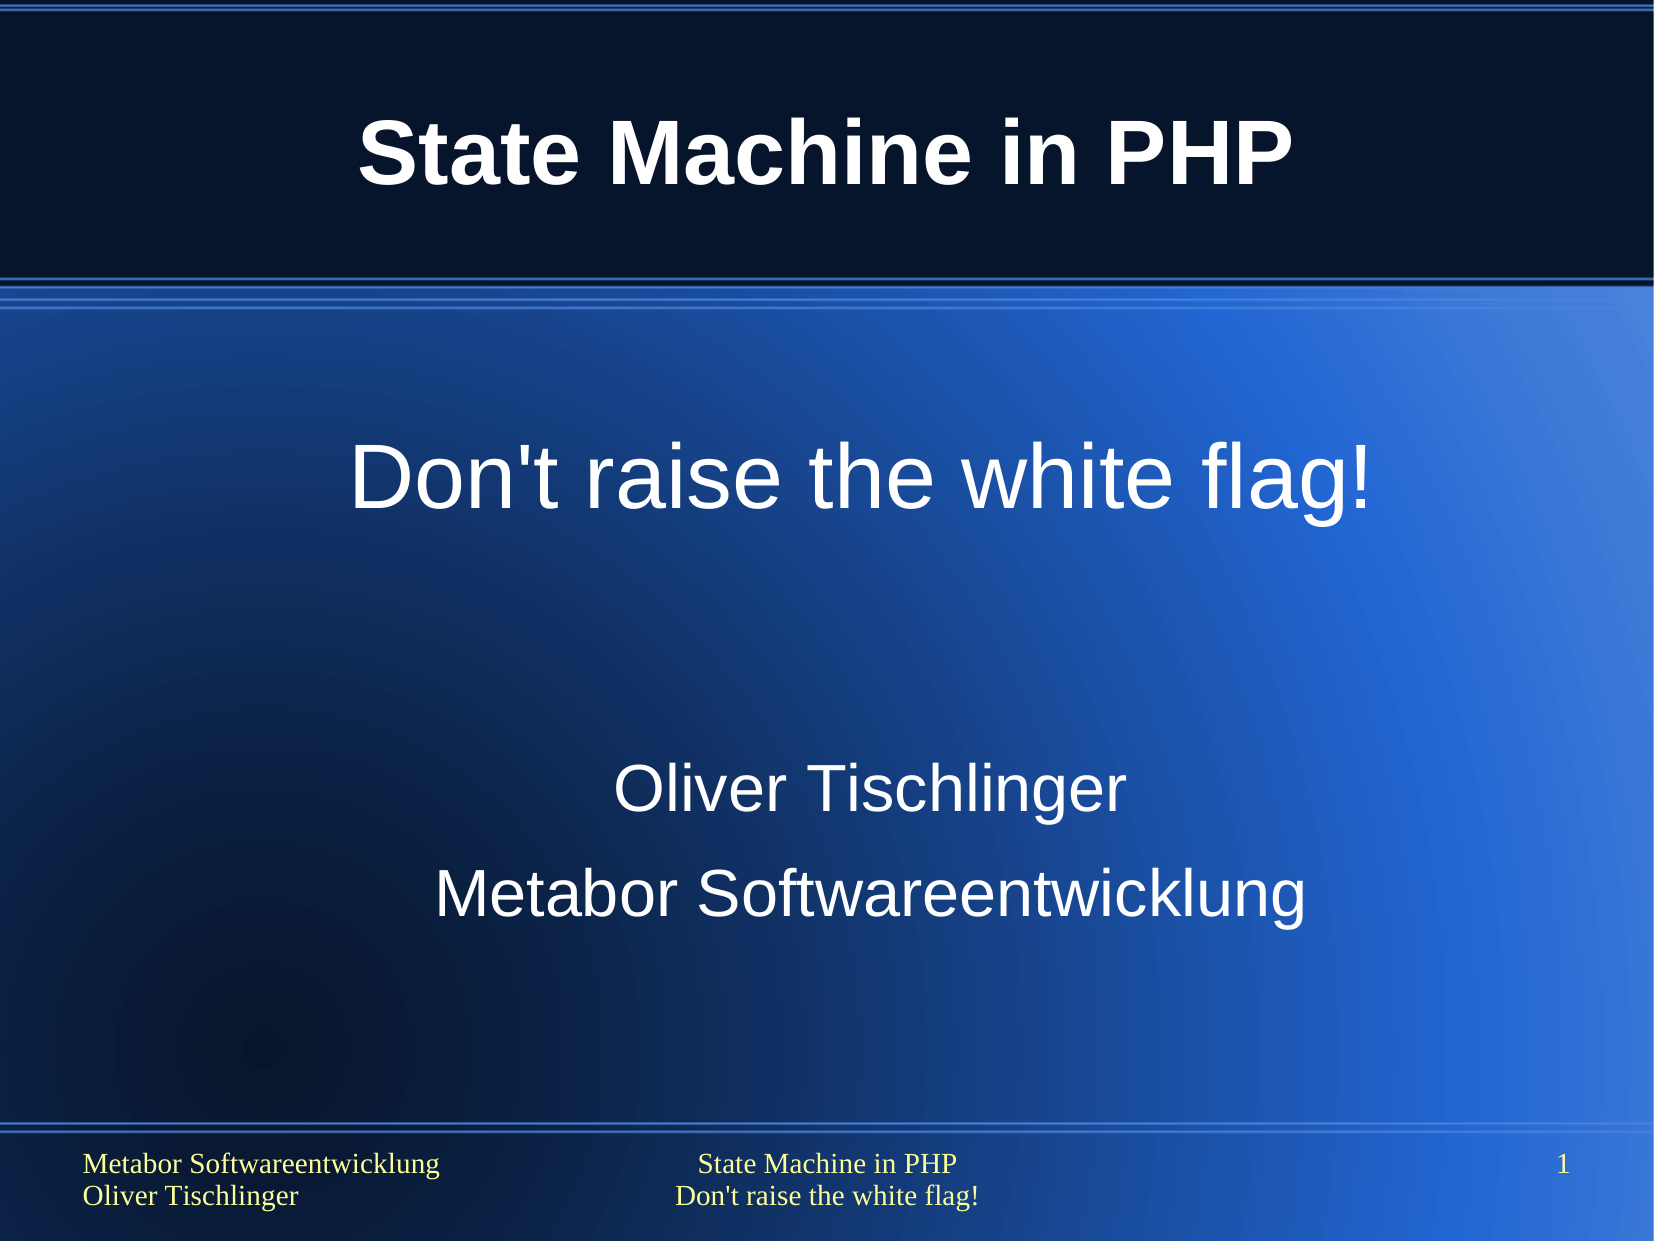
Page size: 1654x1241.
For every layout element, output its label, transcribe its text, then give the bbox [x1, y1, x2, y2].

list Don't raise the white flag! [82, 426, 1571, 562]
list Oliver Tischlinger Metabor Softwareentwicklung [82, 751, 1571, 1087]
picture [0, 0, 1654, 1241]
title State Machine in PHP [82, 49, 1571, 257]
